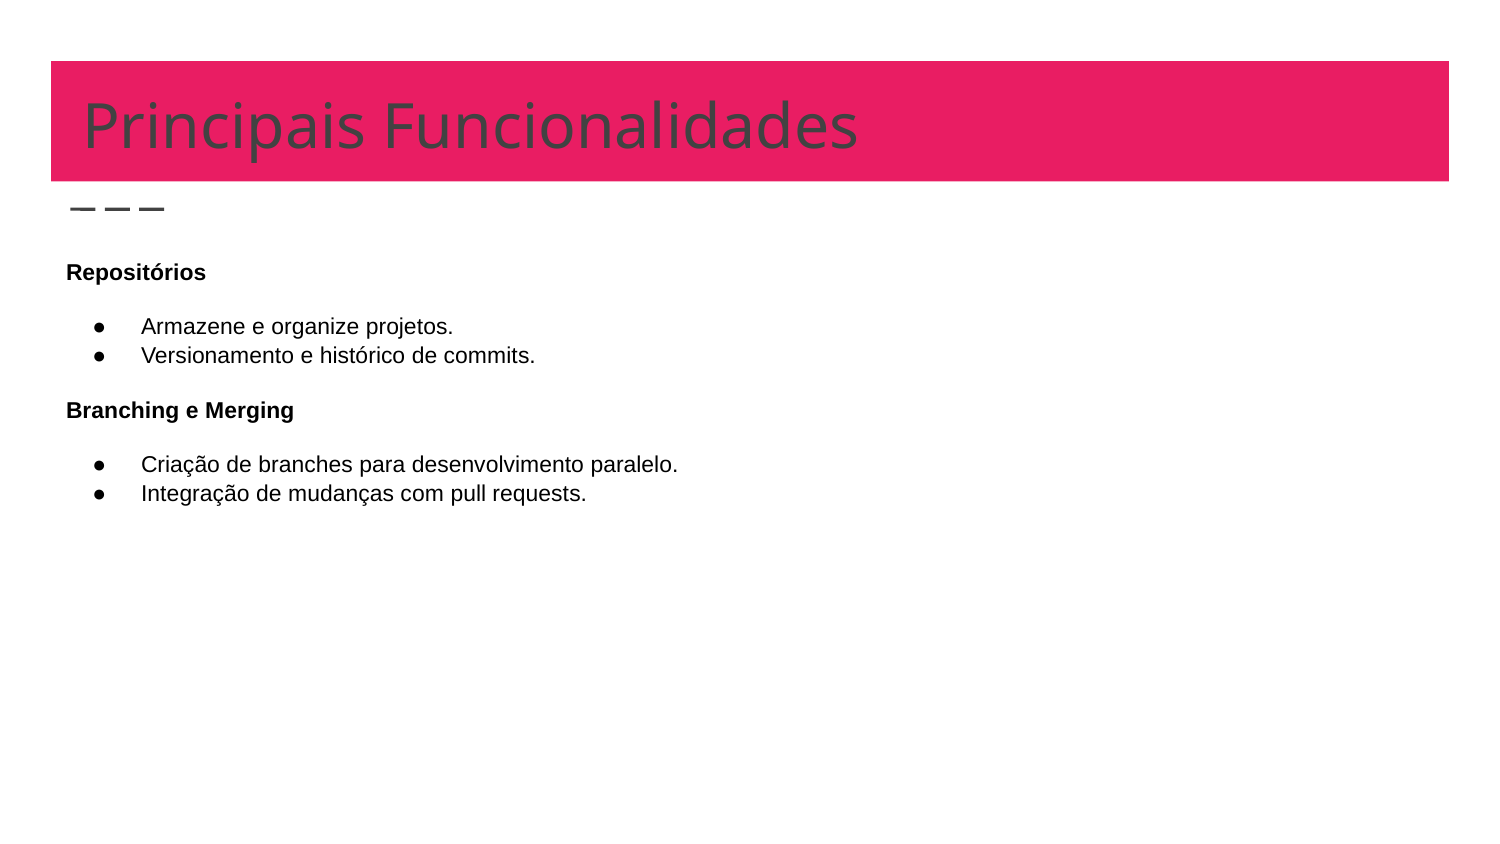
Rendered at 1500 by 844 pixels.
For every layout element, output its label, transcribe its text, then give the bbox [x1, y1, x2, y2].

list Repositórios Armazene e organize projetos. Versionamento e histórico de commits. Branching e Merging Criação de branches para desenvolvimento paralelo. Integração de mudanças com pull requests. [51, 240, 1449, 750]
title Principais Funcionalidades [51, 61, 1449, 182]
